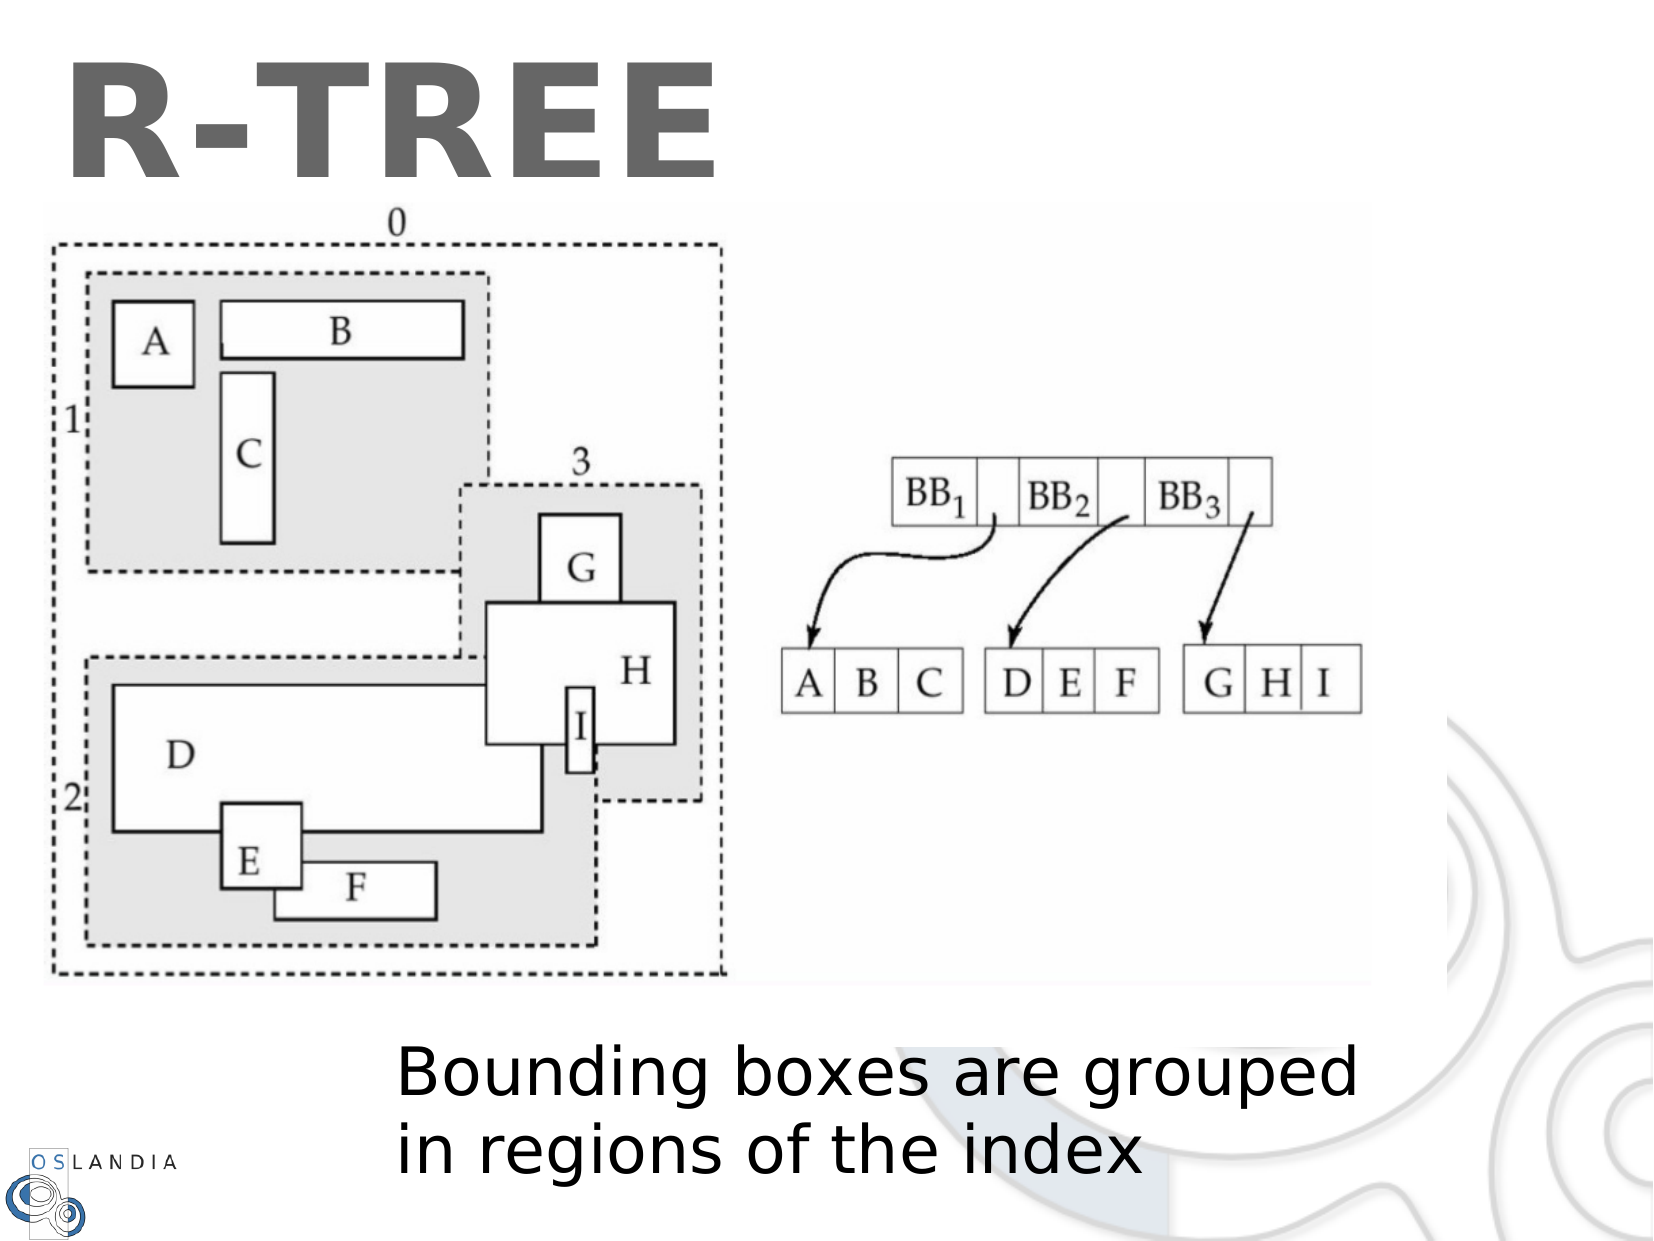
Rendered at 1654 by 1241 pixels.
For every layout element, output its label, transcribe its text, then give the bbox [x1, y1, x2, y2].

list Bounding boxes are grouped in regions of the index [324, 1033, 1654, 1190]
picture [0, 0, 1654, 1241]
title R-TREE [59, 29, 1548, 224]
